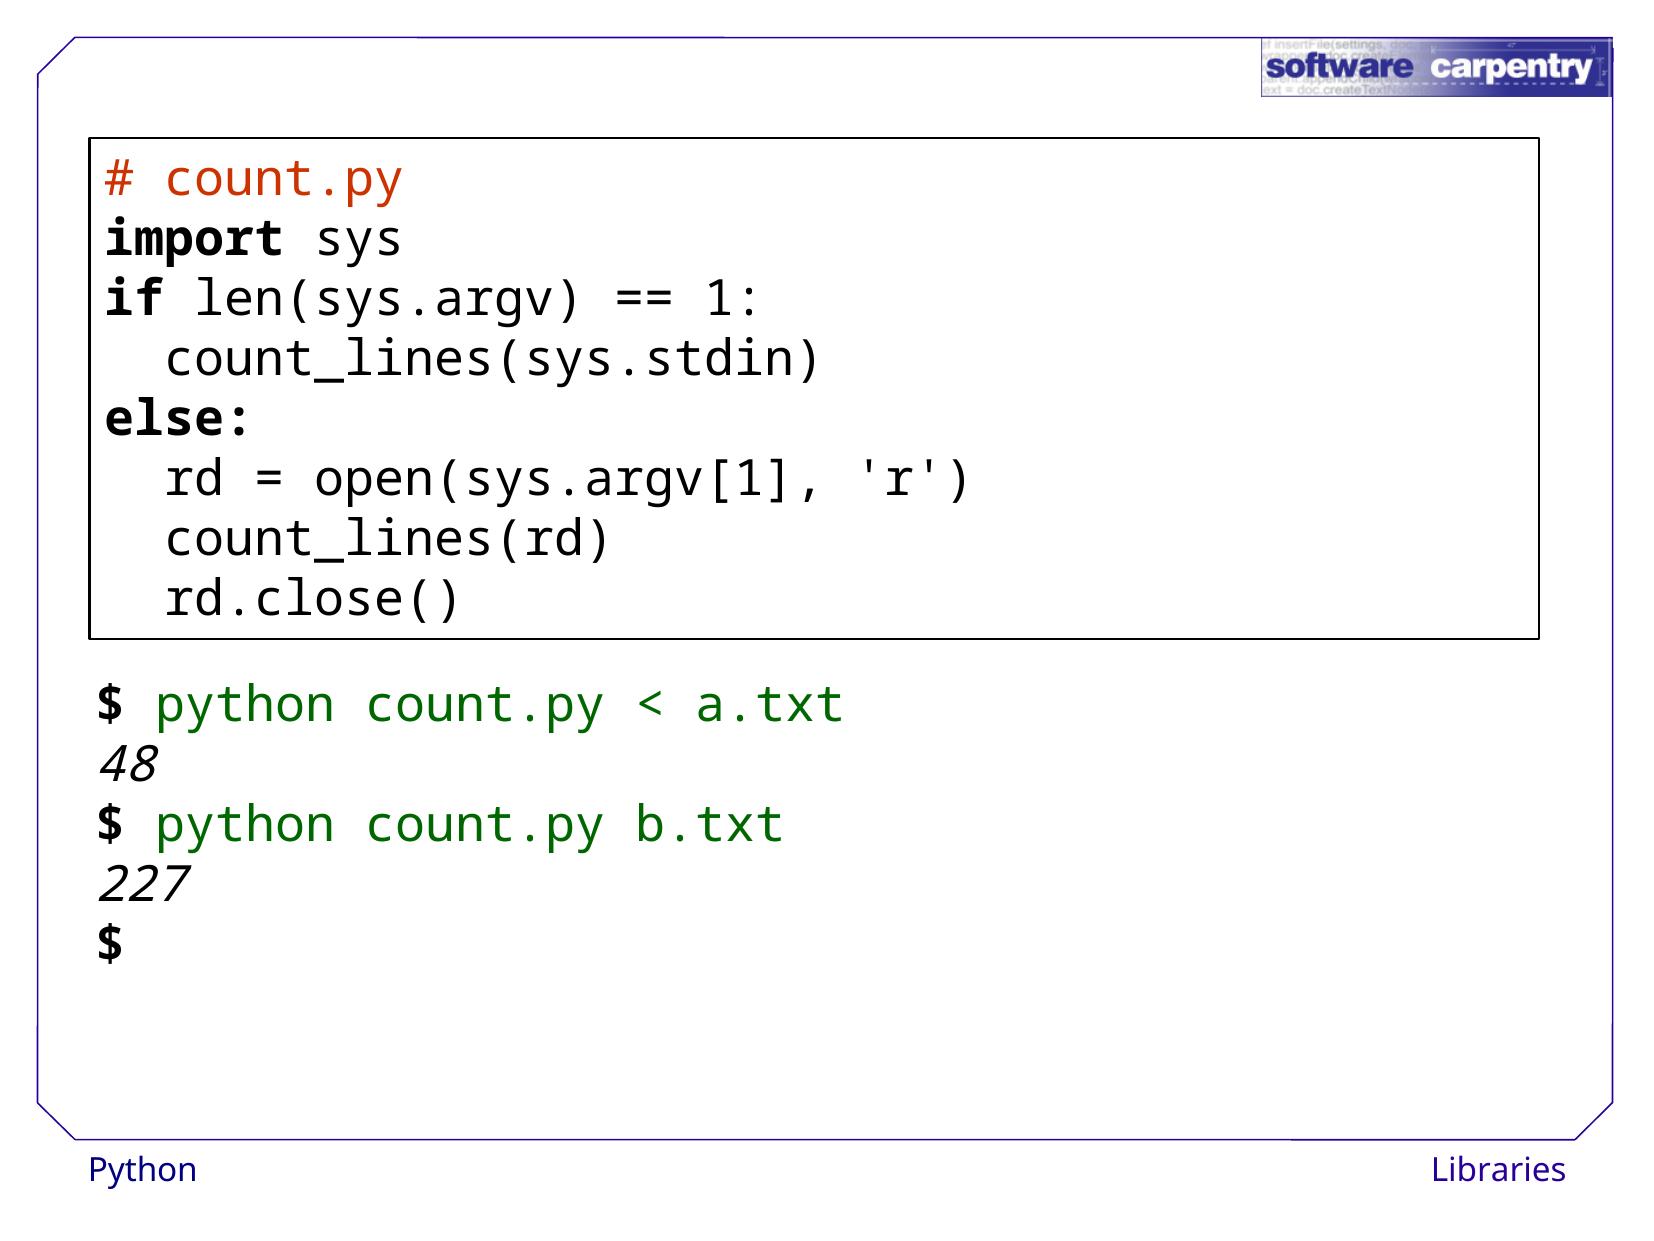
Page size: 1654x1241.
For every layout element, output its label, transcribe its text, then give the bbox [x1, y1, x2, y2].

text_box # count.py import sys if len(sys.argv) == 1: count_lines(sys.stdin) else: rd = open(sys.argv[1], 'r') count_lines(rd) rd.close() [89, 138, 1540, 639]
picture [1261, 39, 1613, 97]
text_box $ python count.py < a.txt 48 $ python count.py b.txt 227 $ [80, 664, 752, 996]
